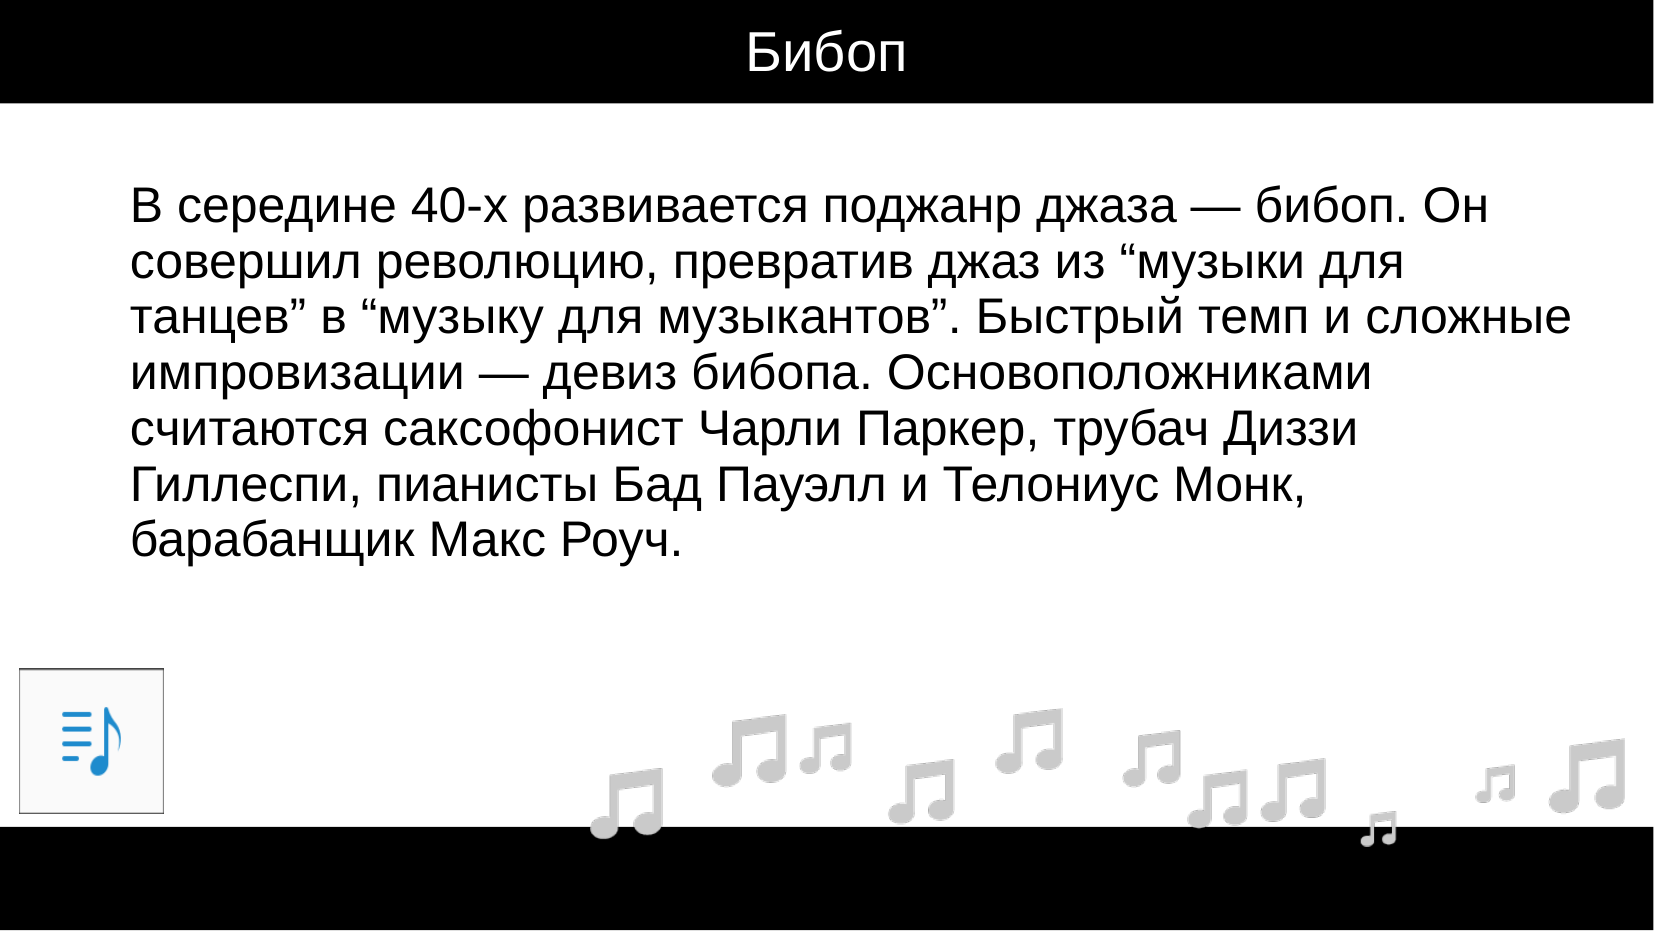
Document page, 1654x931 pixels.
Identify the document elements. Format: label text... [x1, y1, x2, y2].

list В середине 40-х развивается поджанр джаза — бибоп. Он совершил революцию, превратив джаз из “музыки для танцев” в “музыку для музыкантов”. Быстрый темп и сложные импровизации — девиз бибопа. Основоположниками считаются саксофонист Чарли Паркер, трубач Диззи Гиллеспи, пианисты Бад Пауэлл и Телониус Монк, барабанщик Макс Роуч. [59, 177, 1595, 768]
text_box [17, 667, 166, 815]
title Бибоп [59, 6, 1595, 98]
